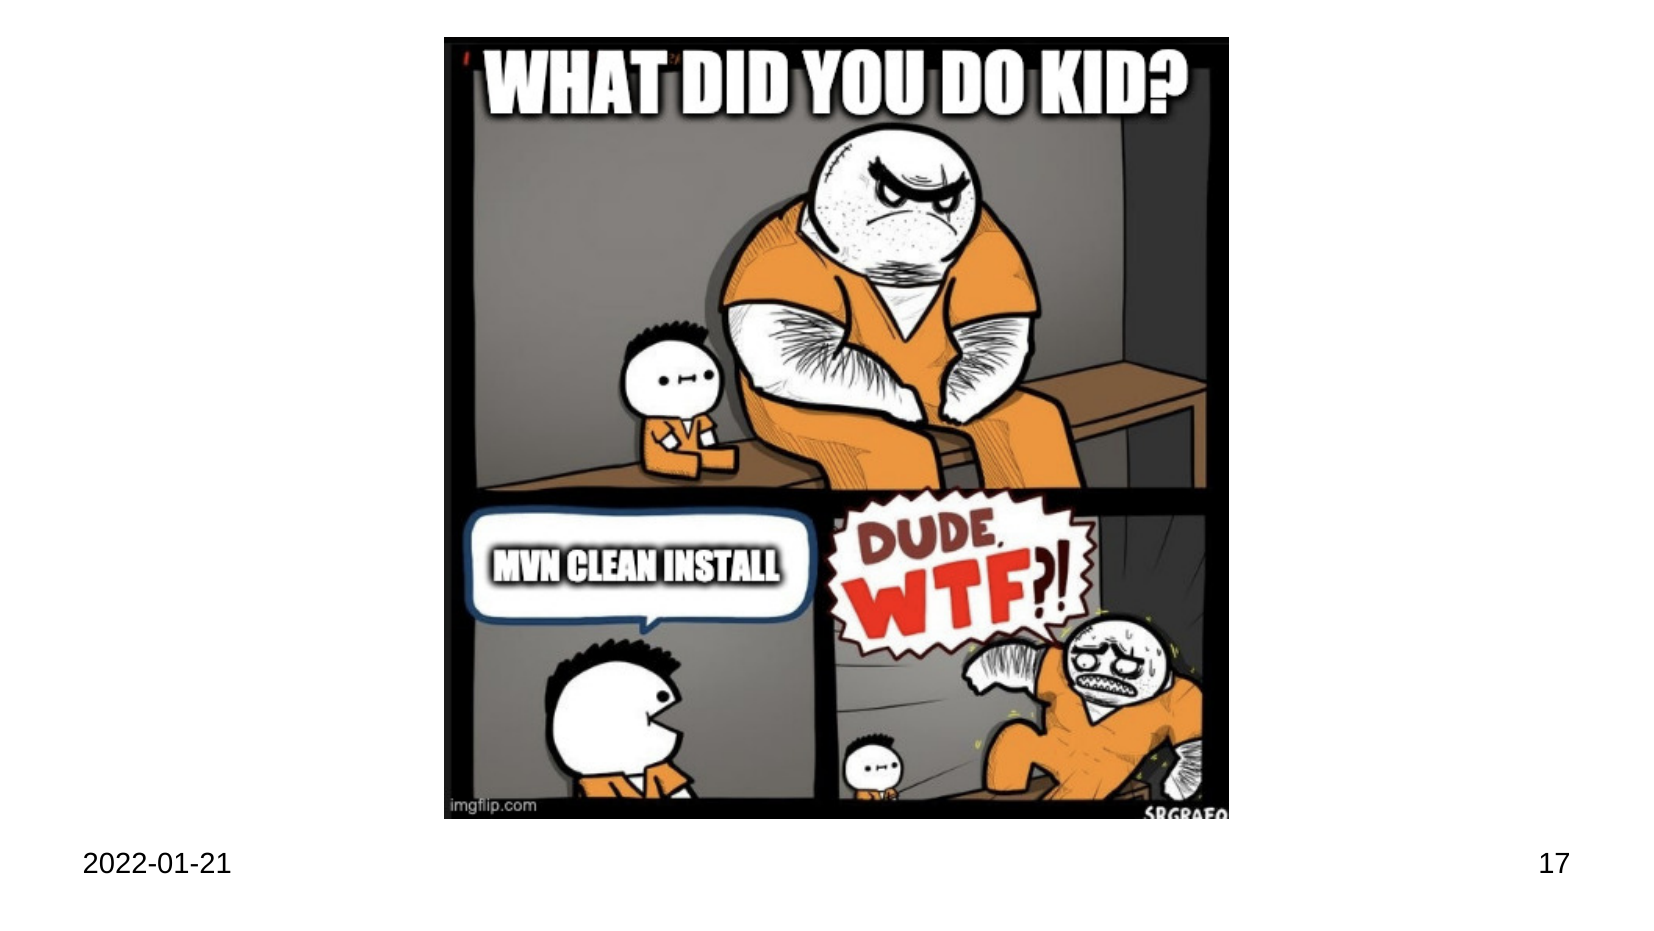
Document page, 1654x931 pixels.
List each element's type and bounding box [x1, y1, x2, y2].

picture [444, 37, 1229, 819]
